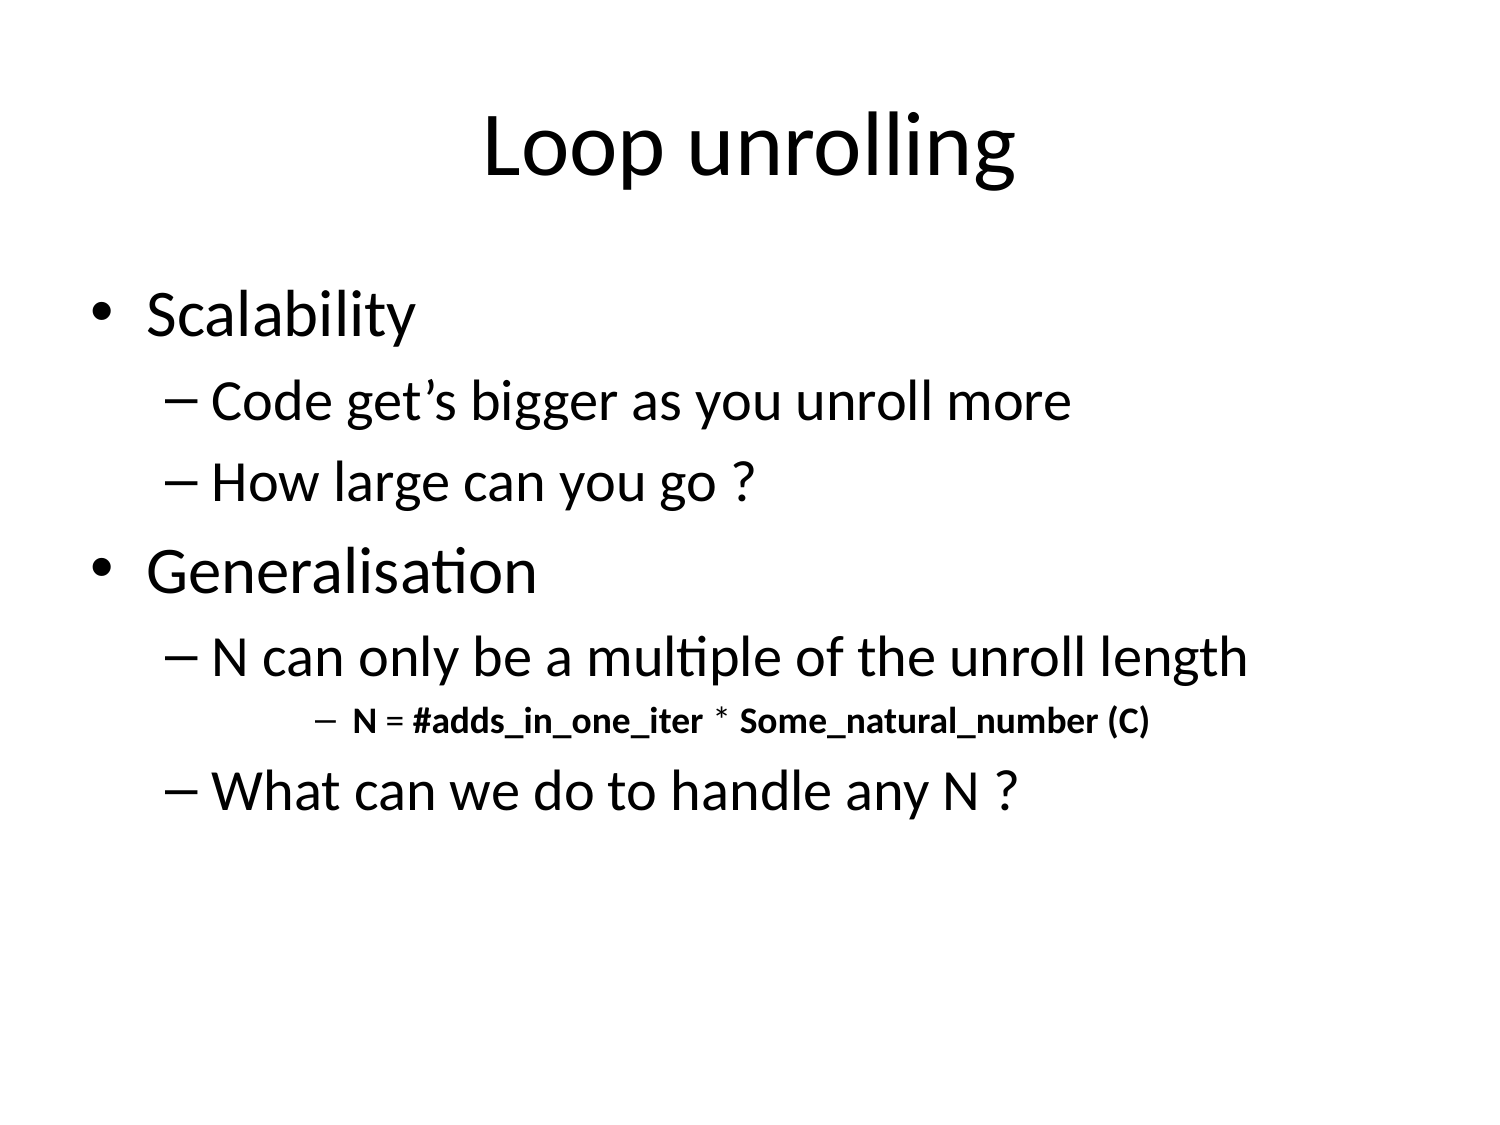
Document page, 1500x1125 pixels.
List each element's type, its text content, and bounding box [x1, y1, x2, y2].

list Scalability Code get’s bigger as you unroll more How large can you go ? Generalisation N can only be a multiple of the unroll length N = #adds_in_one_iter * Some_natural_number (C) What can we do to handle any N ? [75, 262, 1425, 1005]
title Loop unrolling [75, 45, 1425, 233]
